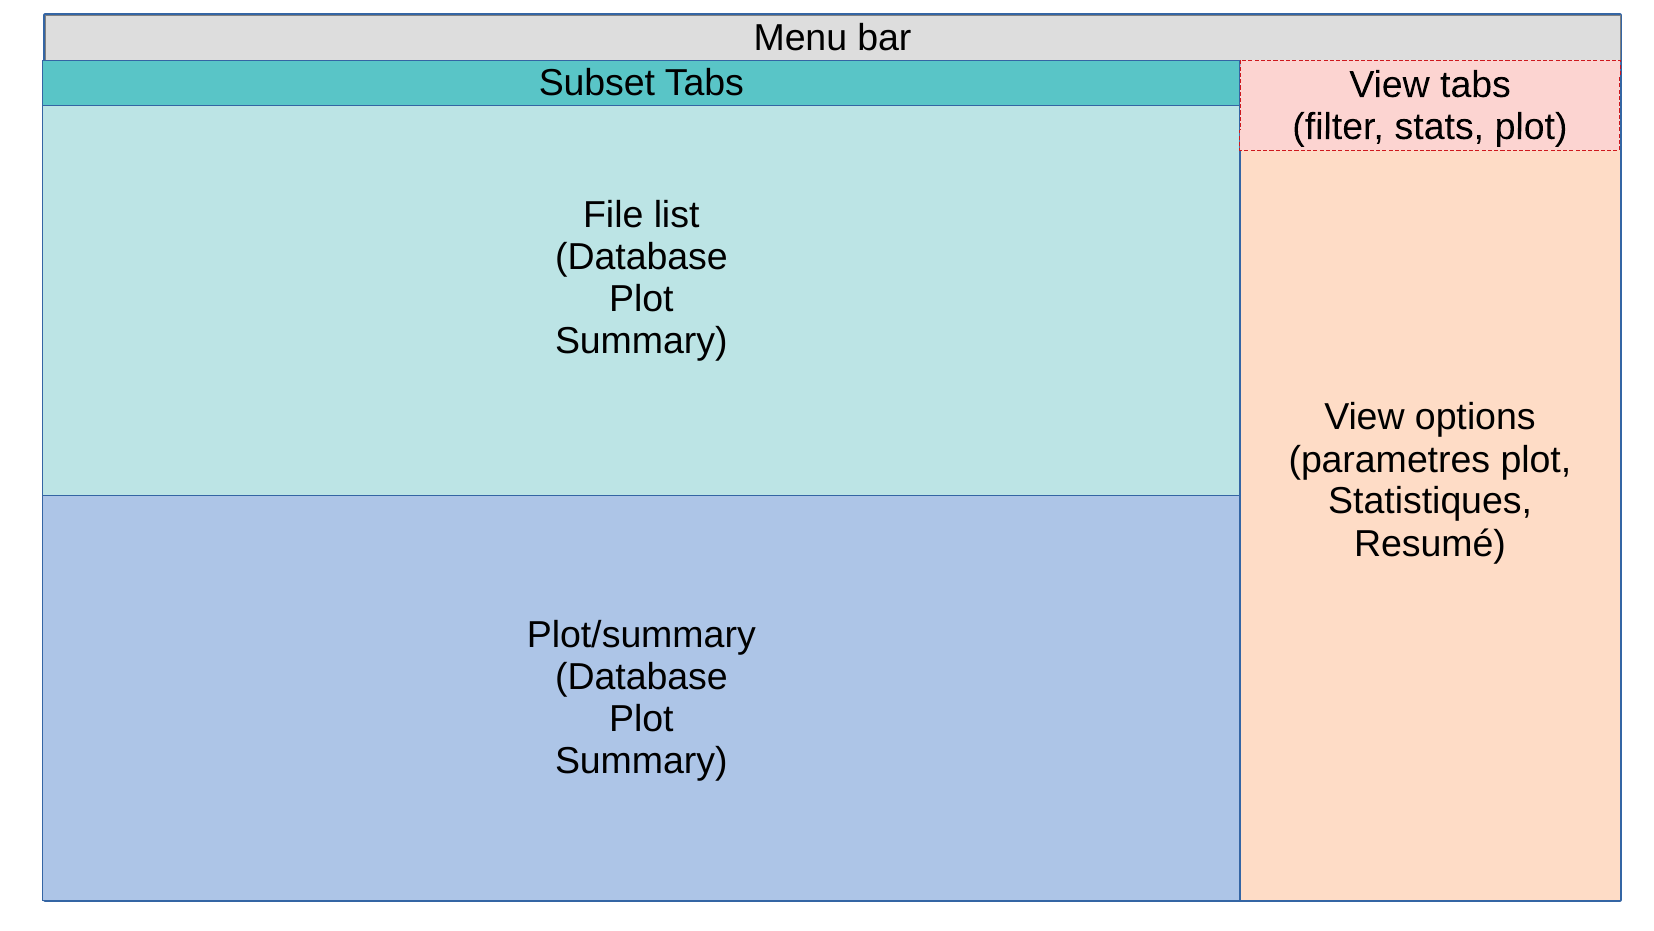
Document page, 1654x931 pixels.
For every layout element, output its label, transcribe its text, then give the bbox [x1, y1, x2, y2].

text_box View tabs (filter, stats, plot) [1239, 60, 1621, 151]
text_box Menu bar [45, 15, 1621, 60]
text_box Plot/summary (Database Plot Summary) [42, 495, 1240, 901]
text_box File list (Database Plot Summary) [42, 106, 1240, 495]
text_box Subset Tabs [42, 60, 1240, 106]
text_box View options (parametres plot, Statistiques, Resumé) [1240, 75, 1621, 901]
